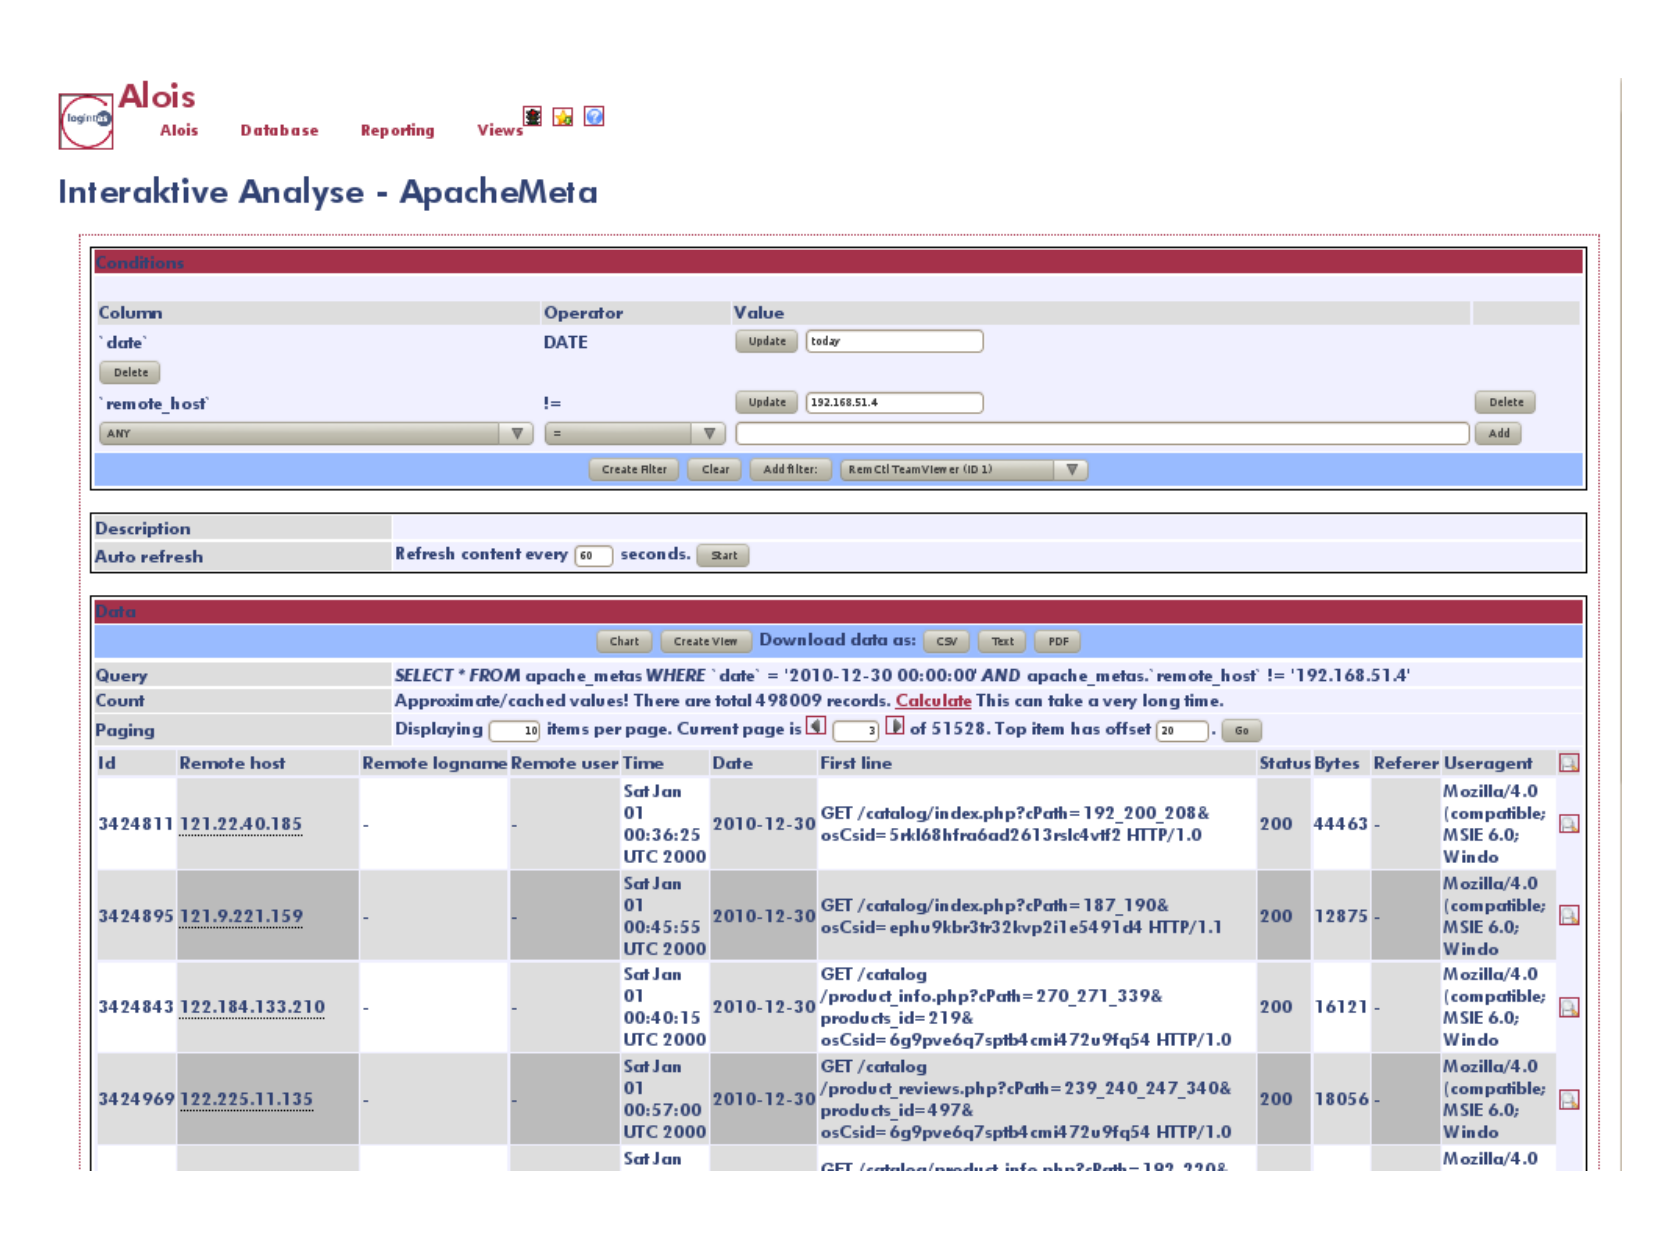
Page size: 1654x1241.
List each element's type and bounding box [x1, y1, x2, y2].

picture [48, 78, 1622, 1171]
